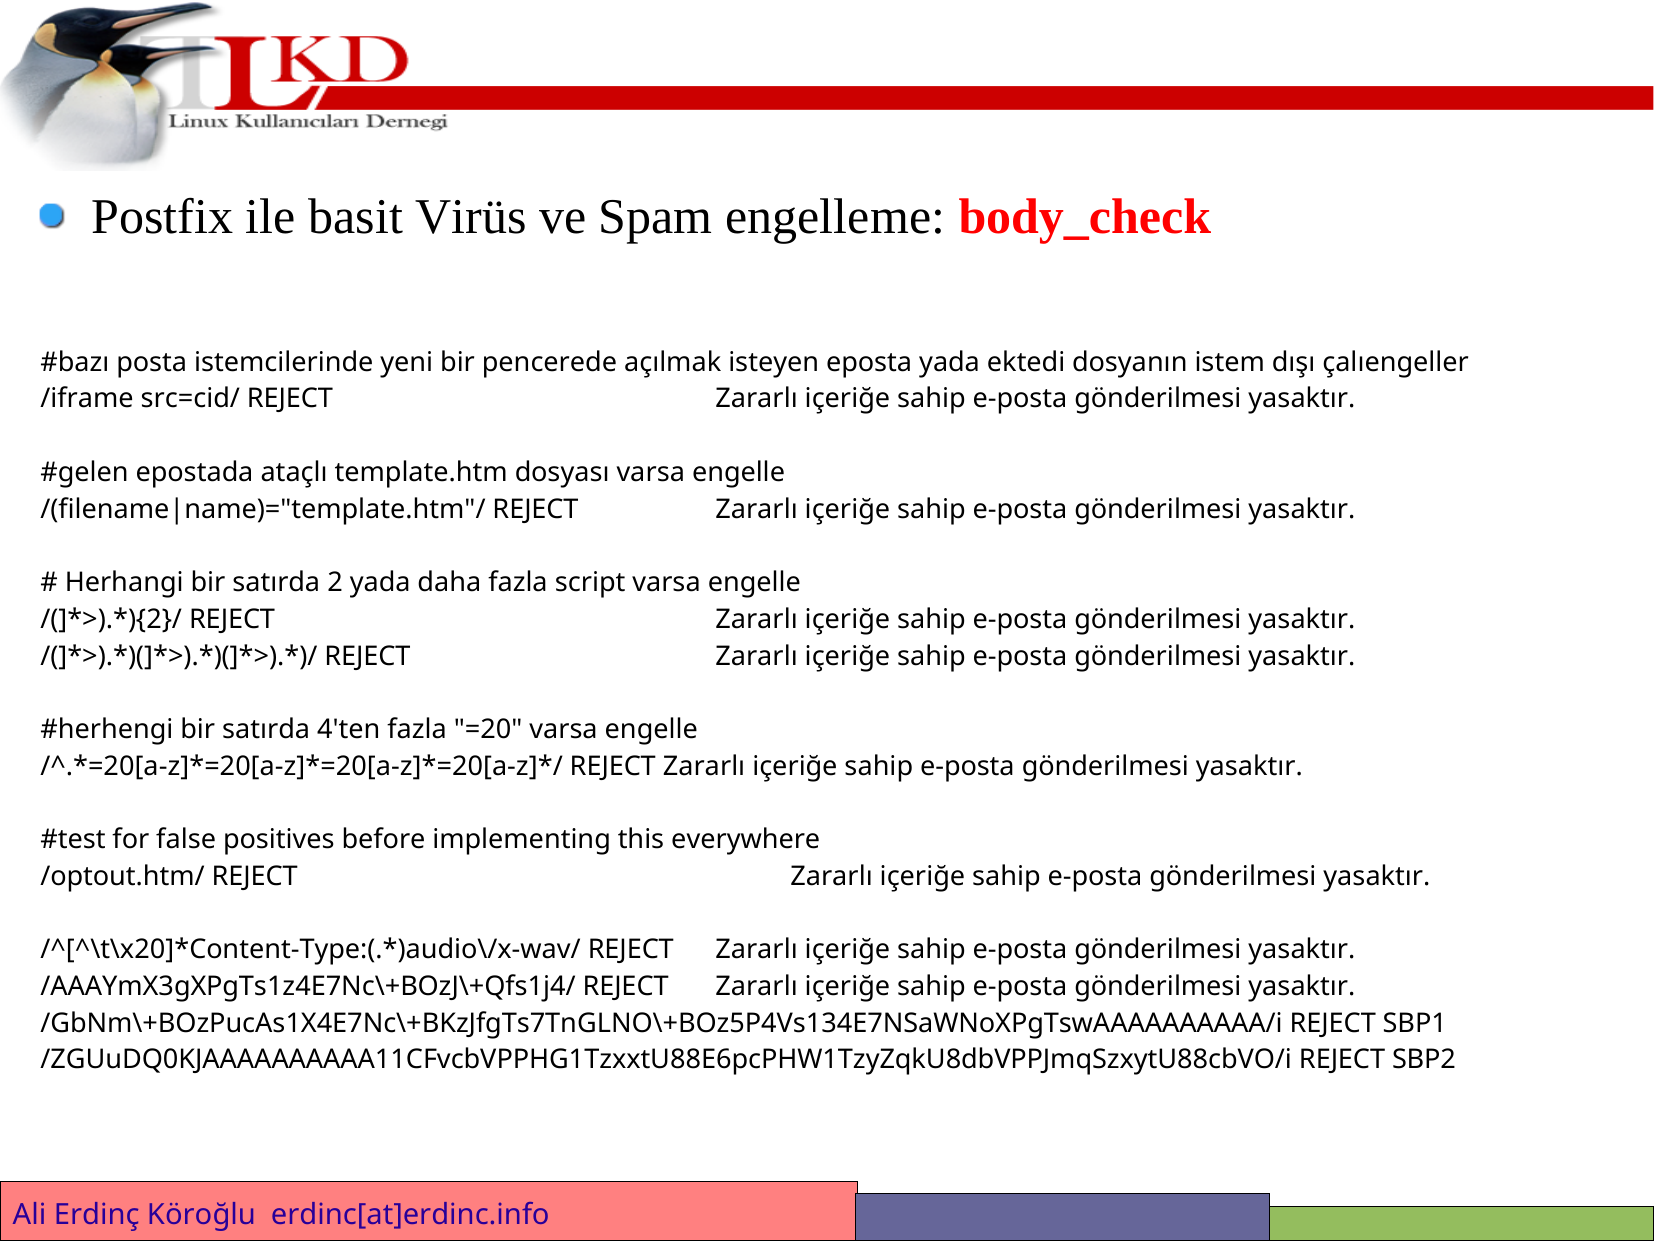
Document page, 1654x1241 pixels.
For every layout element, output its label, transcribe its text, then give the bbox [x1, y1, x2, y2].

text_box [0, 1181, 1654, 1241]
picture [0, 0, 1654, 172]
text_box Ali Erdinç Köroğlu erdinc[at]erdinc.info http://www.erdinc.info [12, 1193, 852, 1233]
text_box Postfix ile basit Virüs ve Spam engelleme: body_check [38, 188, 1212, 255]
text_box #bazı posta istemcilerinde yeni bir pencerede açılmak isteyen eposta yada ektedi dosyanın istem dışı çalıengeller /iframe src=cid/ REJECT Zararlı içeriğe sahip e-posta gönderilmesi yasaktır. #gelen epostada ataçlı template.htm dosyası varsa engelle /(filename|name)="template.htm"/ REJECT Zararlı içeriğe sahip e-posta gönderilmesi yasaktır. # Herhangi bir satırda 2 yada daha fazla script varsa engelle /(]*>).*){2}/ REJECT Zararlı içeriğe sahip e-posta gönderilmesi yasaktır. /(]*>).*)(]*>).*)(]*>).*)/ REJECT Zararlı içeriğe sahip e-posta gönderilmesi yasaktır. #herhengi bir satırda 4'ten fazla "=20" varsa engelle /^.*=20[a-z]*=20[a-z]*=20[a-z]*=20[a-z]*/ REJECT Zararlı içeriğe sahip e-posta gönderilmesi yasaktır. #test for false positives before implementing this everywhere /optout.htm/ REJECT Zararlı içeriğe sahip e-posta gönderilmesi yasaktır. /^[^\t\x20]*Content-Type:(.*)audio\/x-wav/ REJECT Zararlı içeriğe sahip e-posta gönderilmesi yasaktır. /AAAYmX3gXPgTs1z4E7Nc\+BOzJ\+Qfs1j4/ REJECT Zararlı içeriğe sahip e-posta gönderilmesi yasaktır. /GbNm\+BOzPucAs1X4E7Nc\+BKzJfgTs7TnGLNO\+BOz5P4Vs134E7NSaWNoXPgTswAAAAAAAAAA/i REJECT SBP1 /ZGUuDQ0KJAAAAAAAAAA11CFvcbVPPHG1TzxxtU88E6pcPHW1TzyZqkU8dbVPPJmqSzxytU88cbVO/i REJECT SBP2 [40, 342, 1620, 1056]
